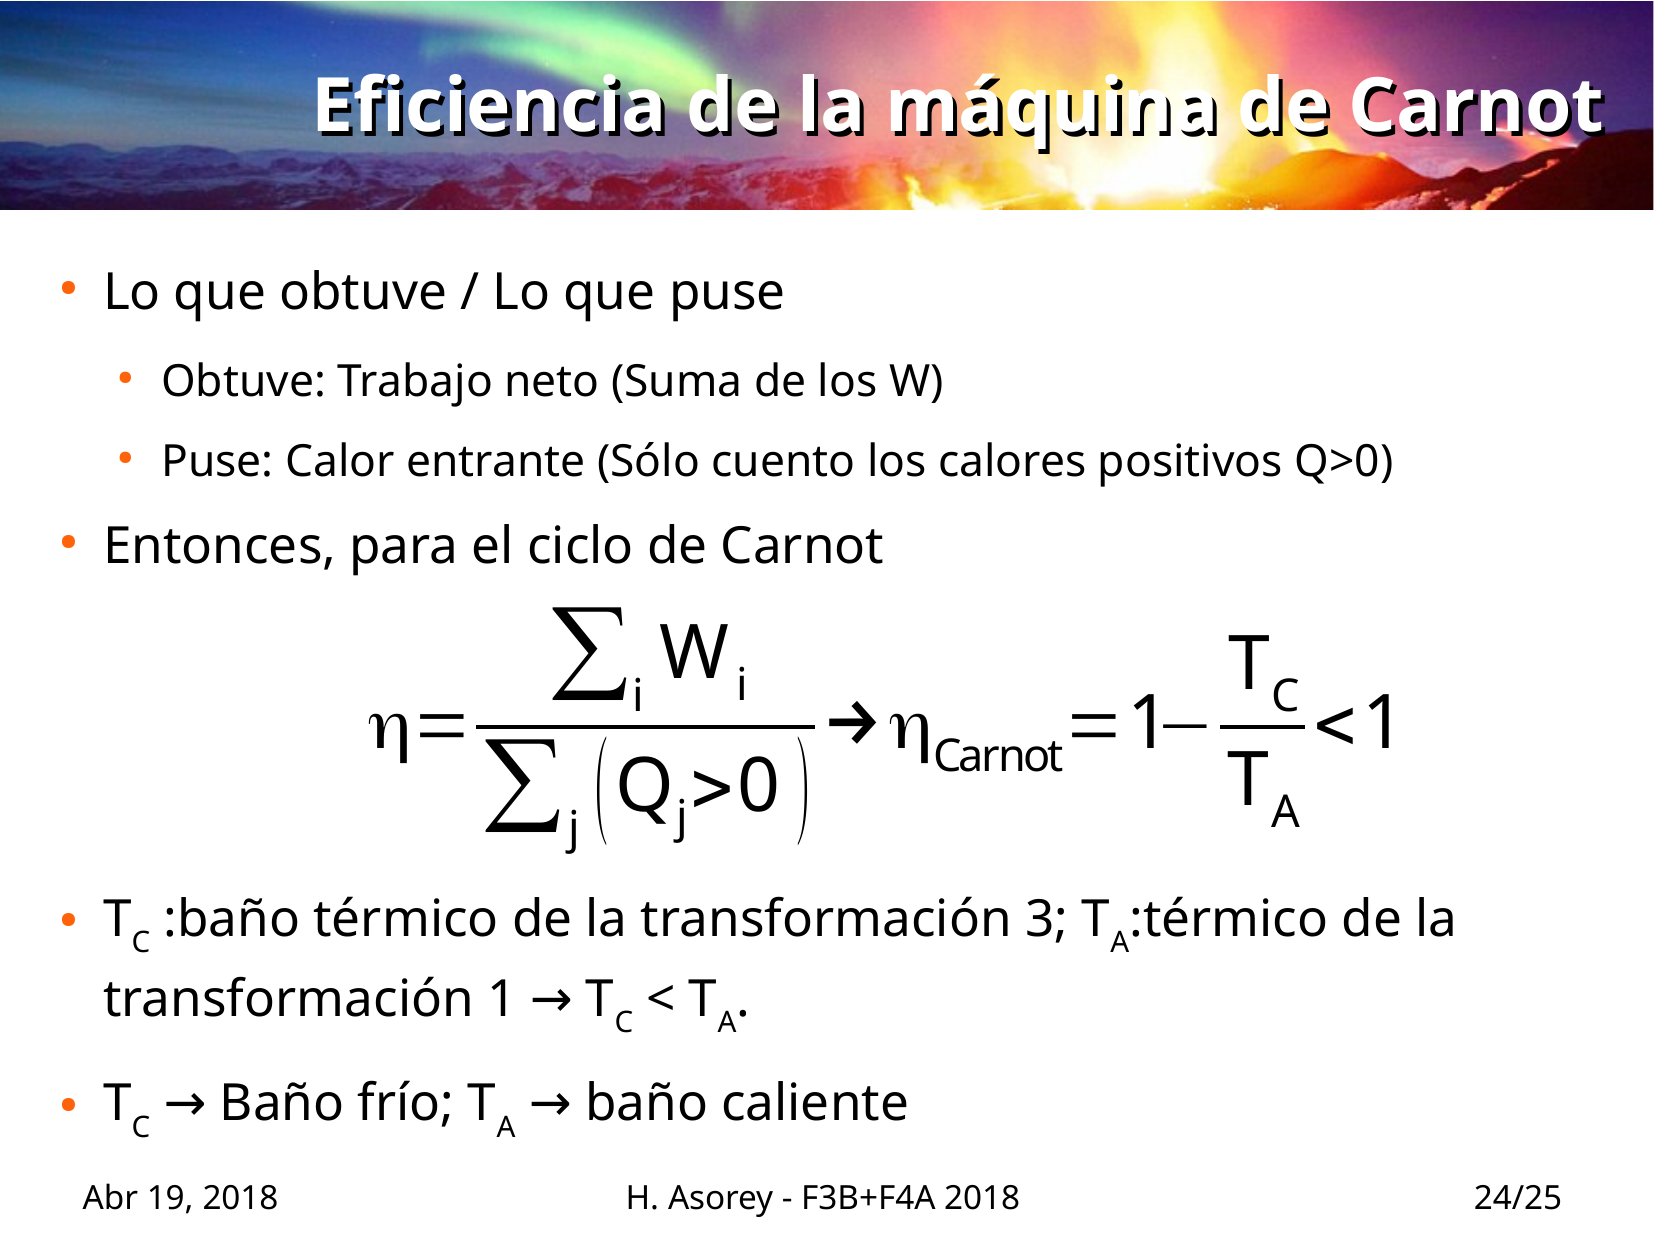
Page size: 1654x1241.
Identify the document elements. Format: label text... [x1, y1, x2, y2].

list Lo que obtuve / Lo que puse Obtuve: Trabajo neto (Suma de los W) Puse: Calor entrante (Sólo cuento los calores positivos Q>0) Entonces, para el ciclo de Carnot TC :baño térmico de la transformación 3; TA:térmico de la transformación 1 → TC < TA. TC → Baño frío; TA → baño caliente [45, 255, 1606, 1156]
title Eficiencia de la máquina de Carnot [45, 15, 1606, 191]
picture [0, 1, 1654, 210]
chart [359, 601, 1396, 856]
